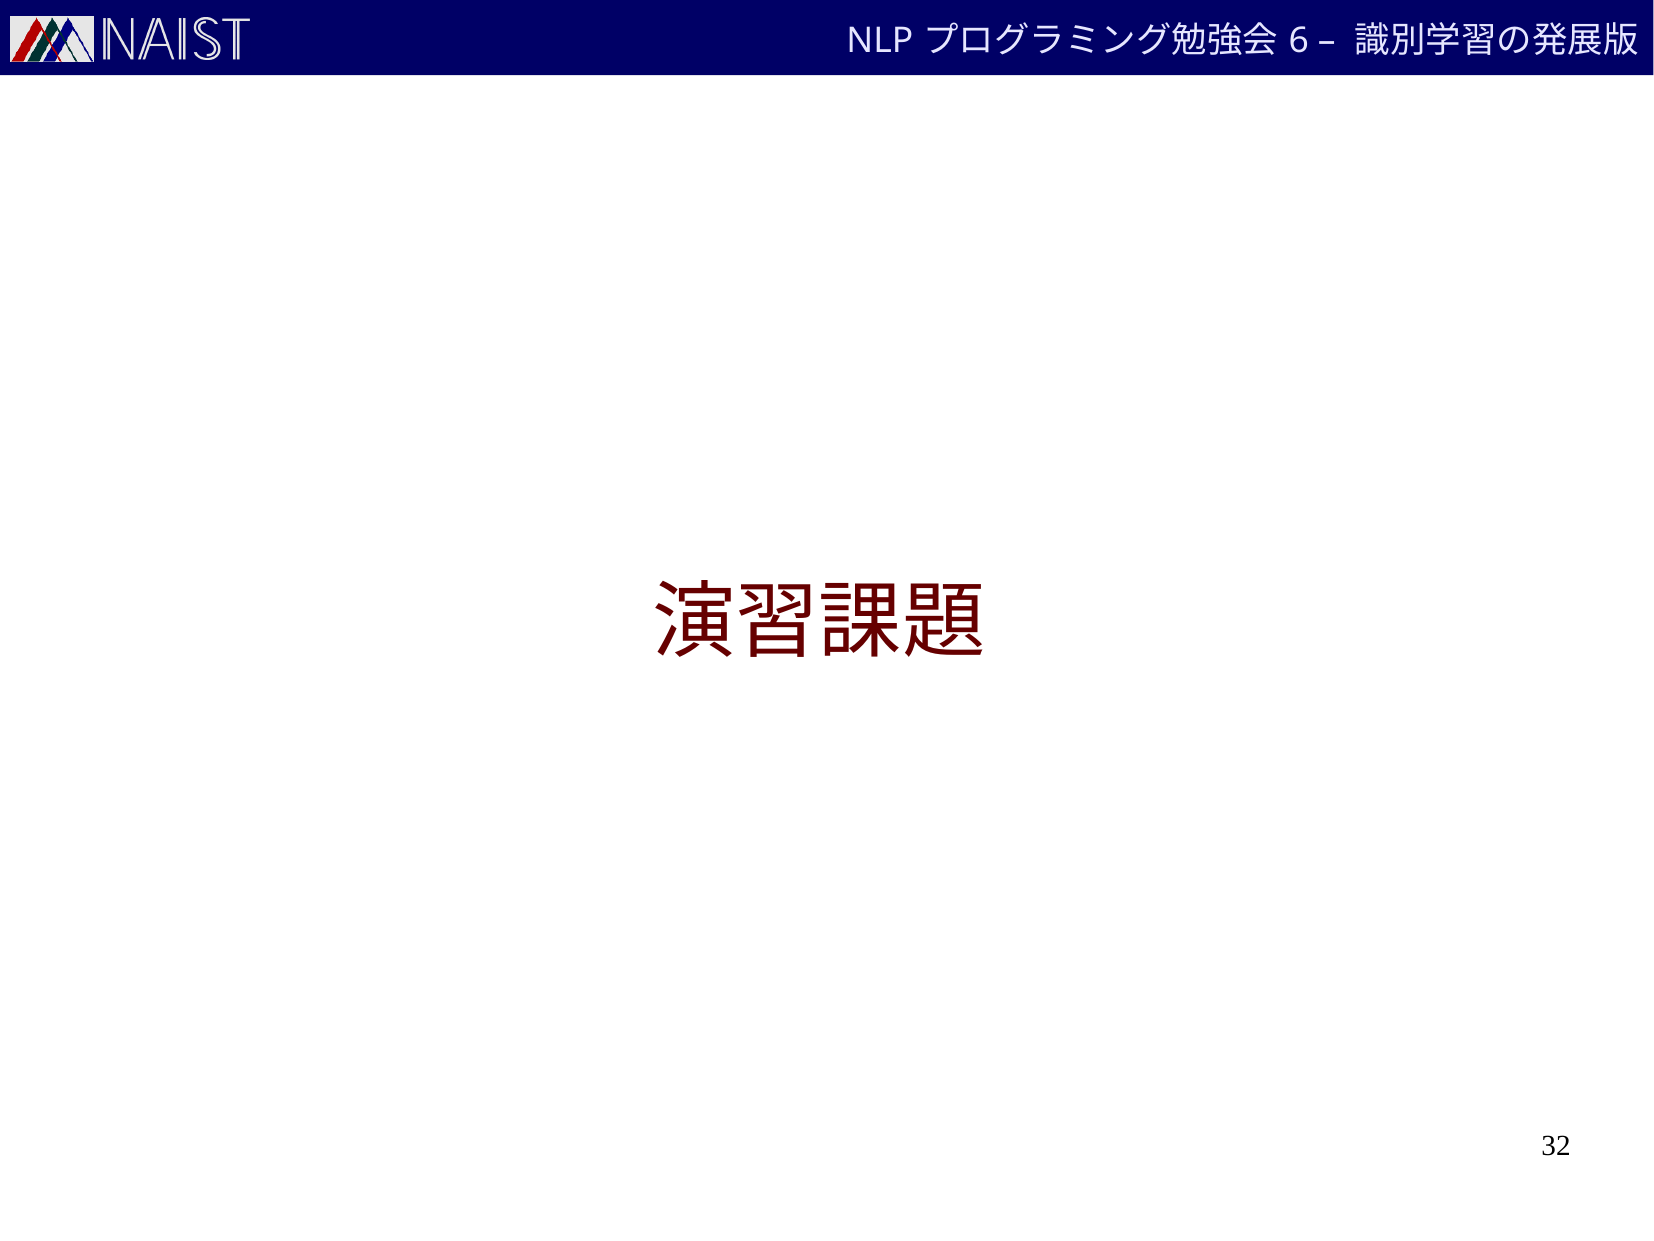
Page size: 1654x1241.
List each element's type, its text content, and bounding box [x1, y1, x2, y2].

title 演習課題 [75, 518, 1564, 710]
picture [10, 16, 94, 62]
picture [102, 17, 251, 60]
